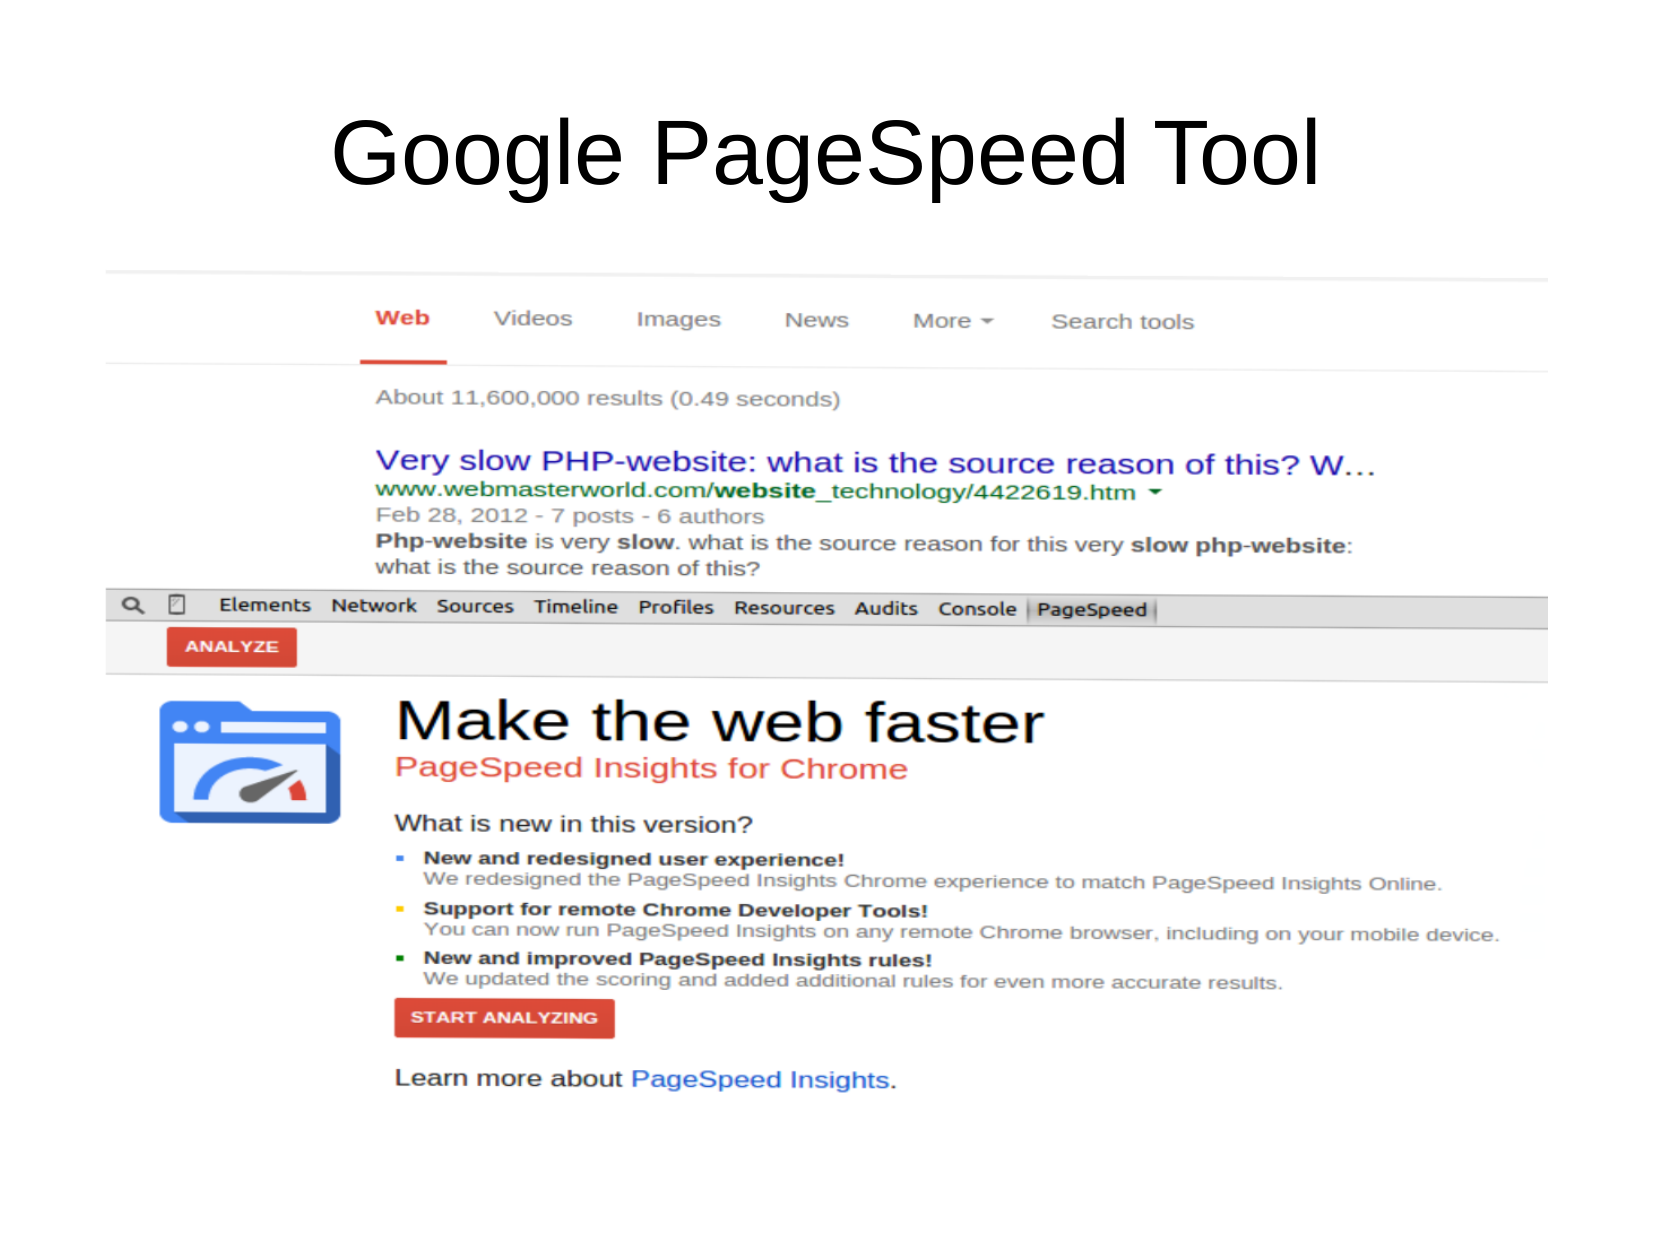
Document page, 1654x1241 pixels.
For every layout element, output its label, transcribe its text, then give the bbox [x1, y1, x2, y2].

title Google PageSpeed Tool [82, 49, 1571, 257]
picture [105, 270, 1548, 1156]
